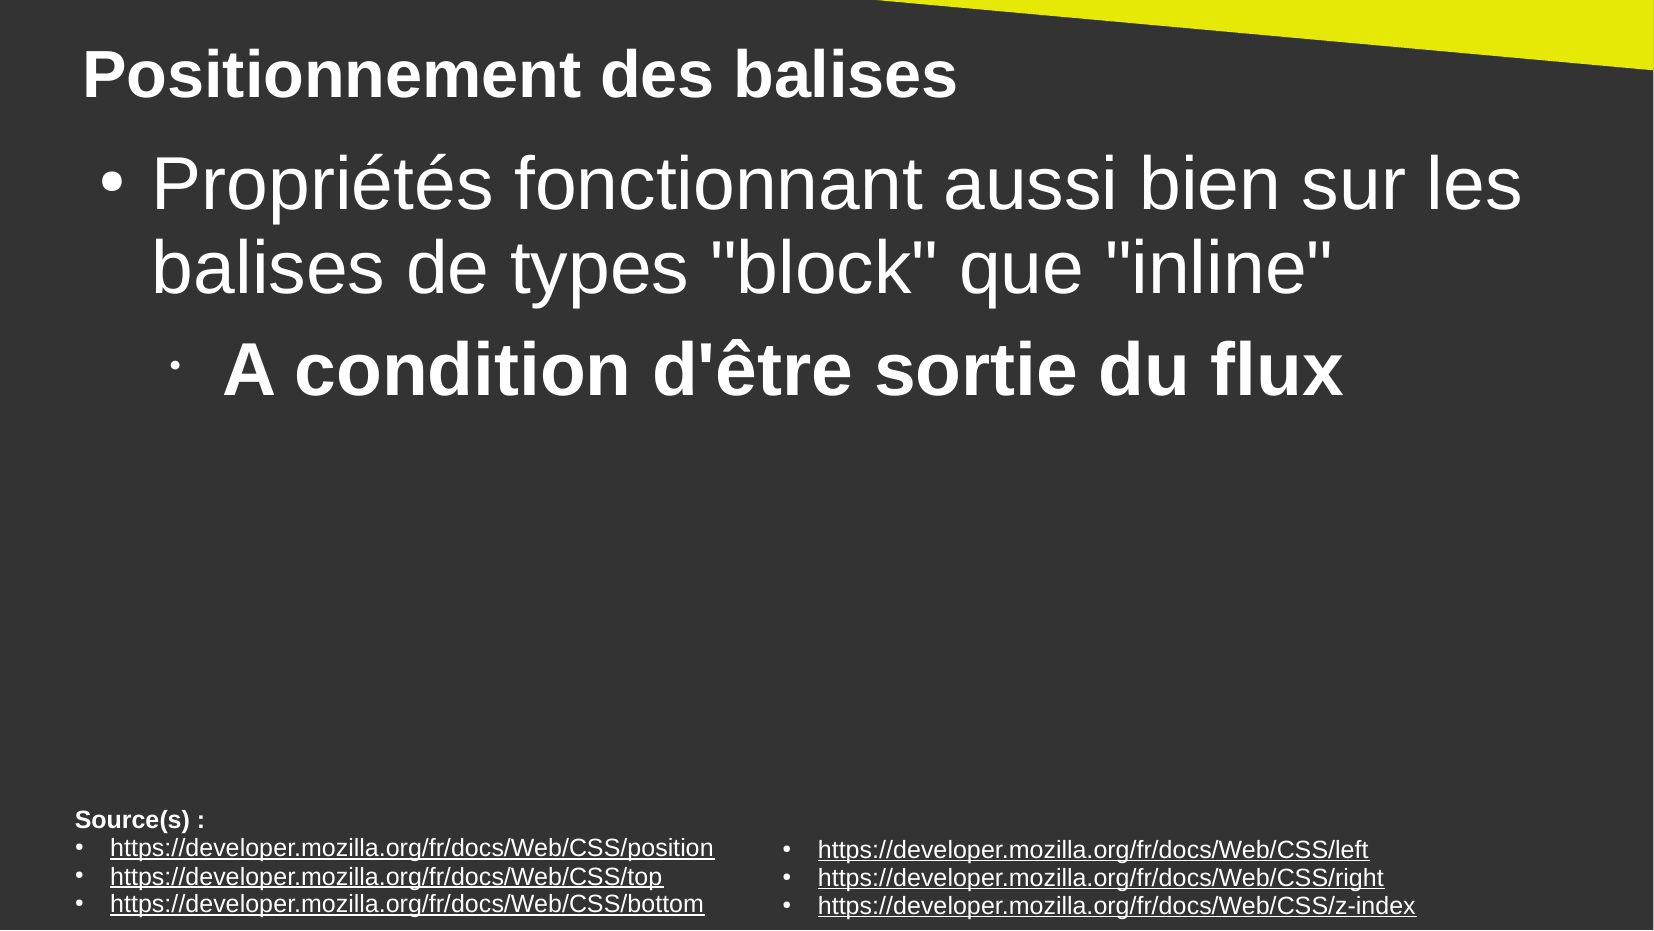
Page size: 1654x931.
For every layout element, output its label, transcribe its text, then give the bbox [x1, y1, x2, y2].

text_box [875, 0, 1654, 71]
list Propriétés fonctionnant aussi bien sur les balises de types "block" que "inline" A condition d'être sortie du flux [80, 141, 1620, 780]
text_box https://developer.mozilla.org/fr/docs/Web/CSS/left https://developer.mozilla.org/fr/docs/Web/CSS/right https://developer.mozilla.org/fr/docs/Web/CSS/z-index [767, 828, 1441, 928]
title Positionnement des balises [82, 37, 1571, 114]
text_box Source(s) : https://developer.mozilla.org/fr/docs/Web/CSS/position https://developer.mozilla.org/fr/docs/Web/CSS/top https://developer.mozilla.org/fr/docs/Web/CSS/bottom [60, 798, 733, 926]
